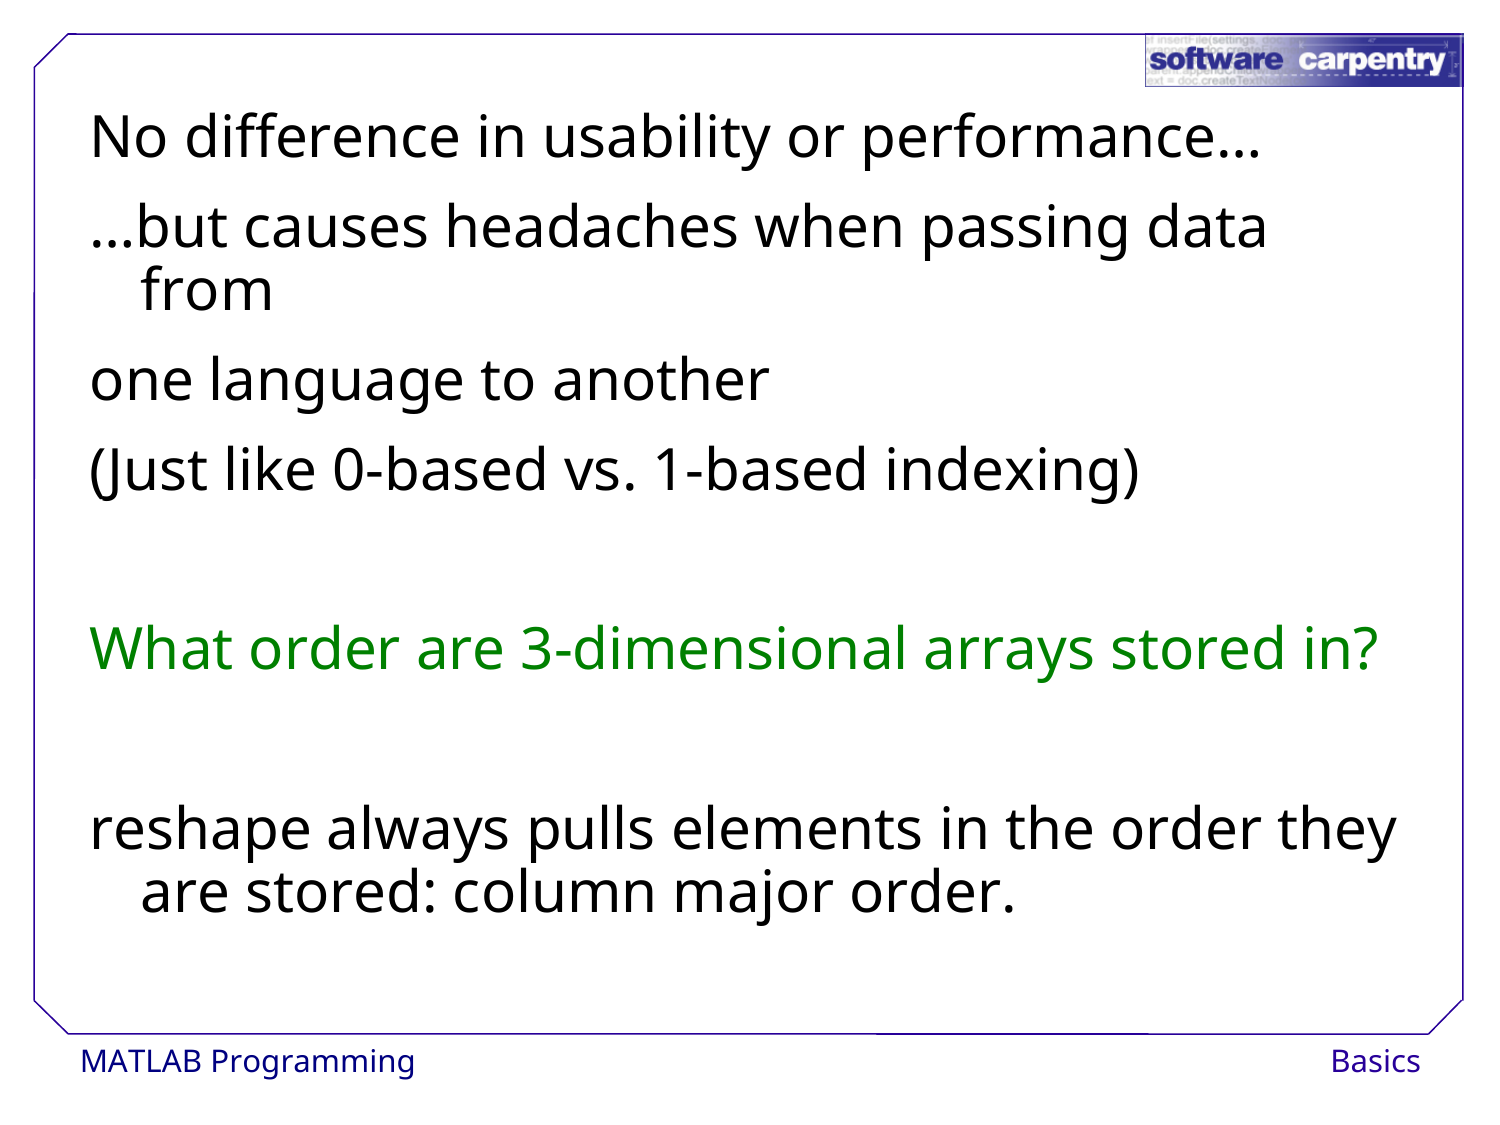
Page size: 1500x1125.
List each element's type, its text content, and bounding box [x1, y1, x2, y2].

picture [1145, 33, 1464, 87]
text_box No difference in usability or performance… …but causes headaches when passing data from one language to another (Just like 0-based vs. 1-based indexing) What order are 3-dimensional arrays stored in? reshape always pulls elements in the order they are stored: column major order. [75, 99, 1426, 963]
